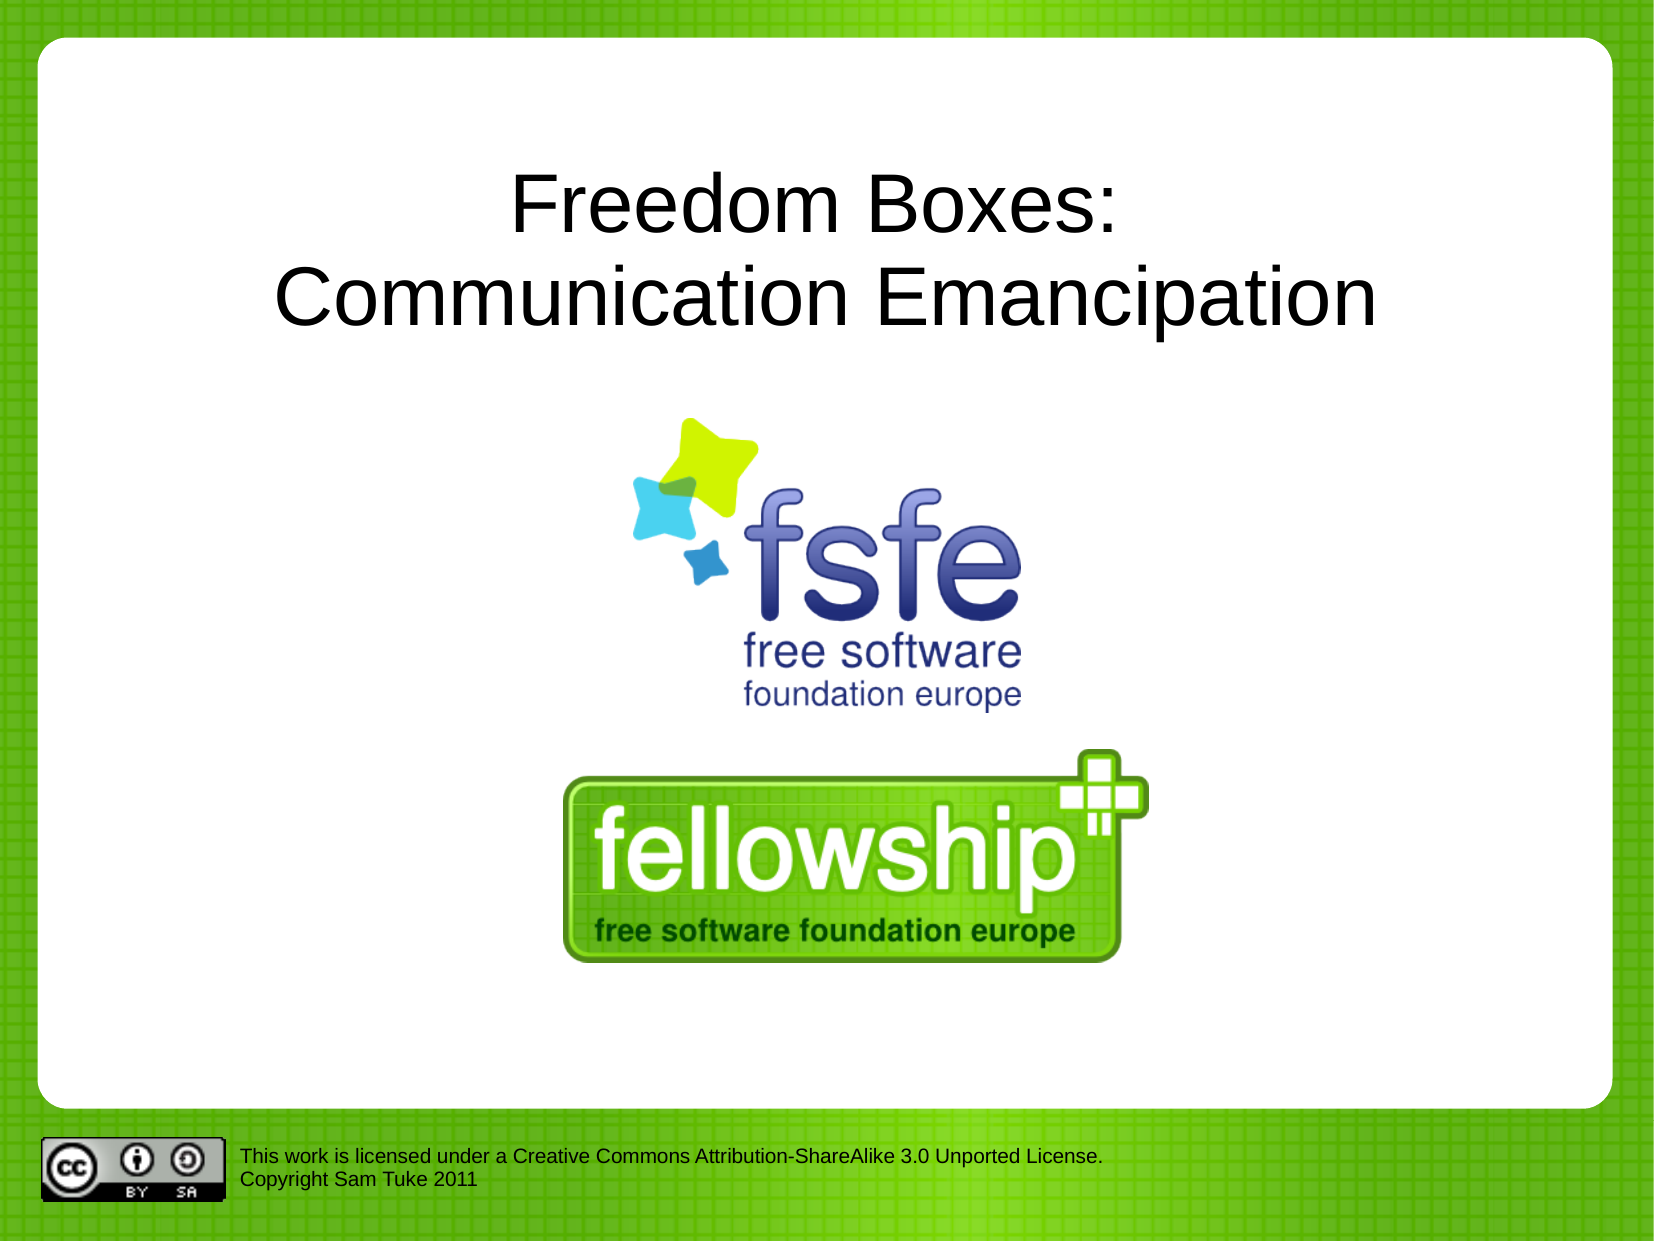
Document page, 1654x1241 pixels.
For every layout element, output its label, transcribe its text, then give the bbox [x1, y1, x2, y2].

picture [0, 0, 1654, 1241]
text_box Freedom Boxes: Communication Emancipation [258, 150, 1394, 351]
